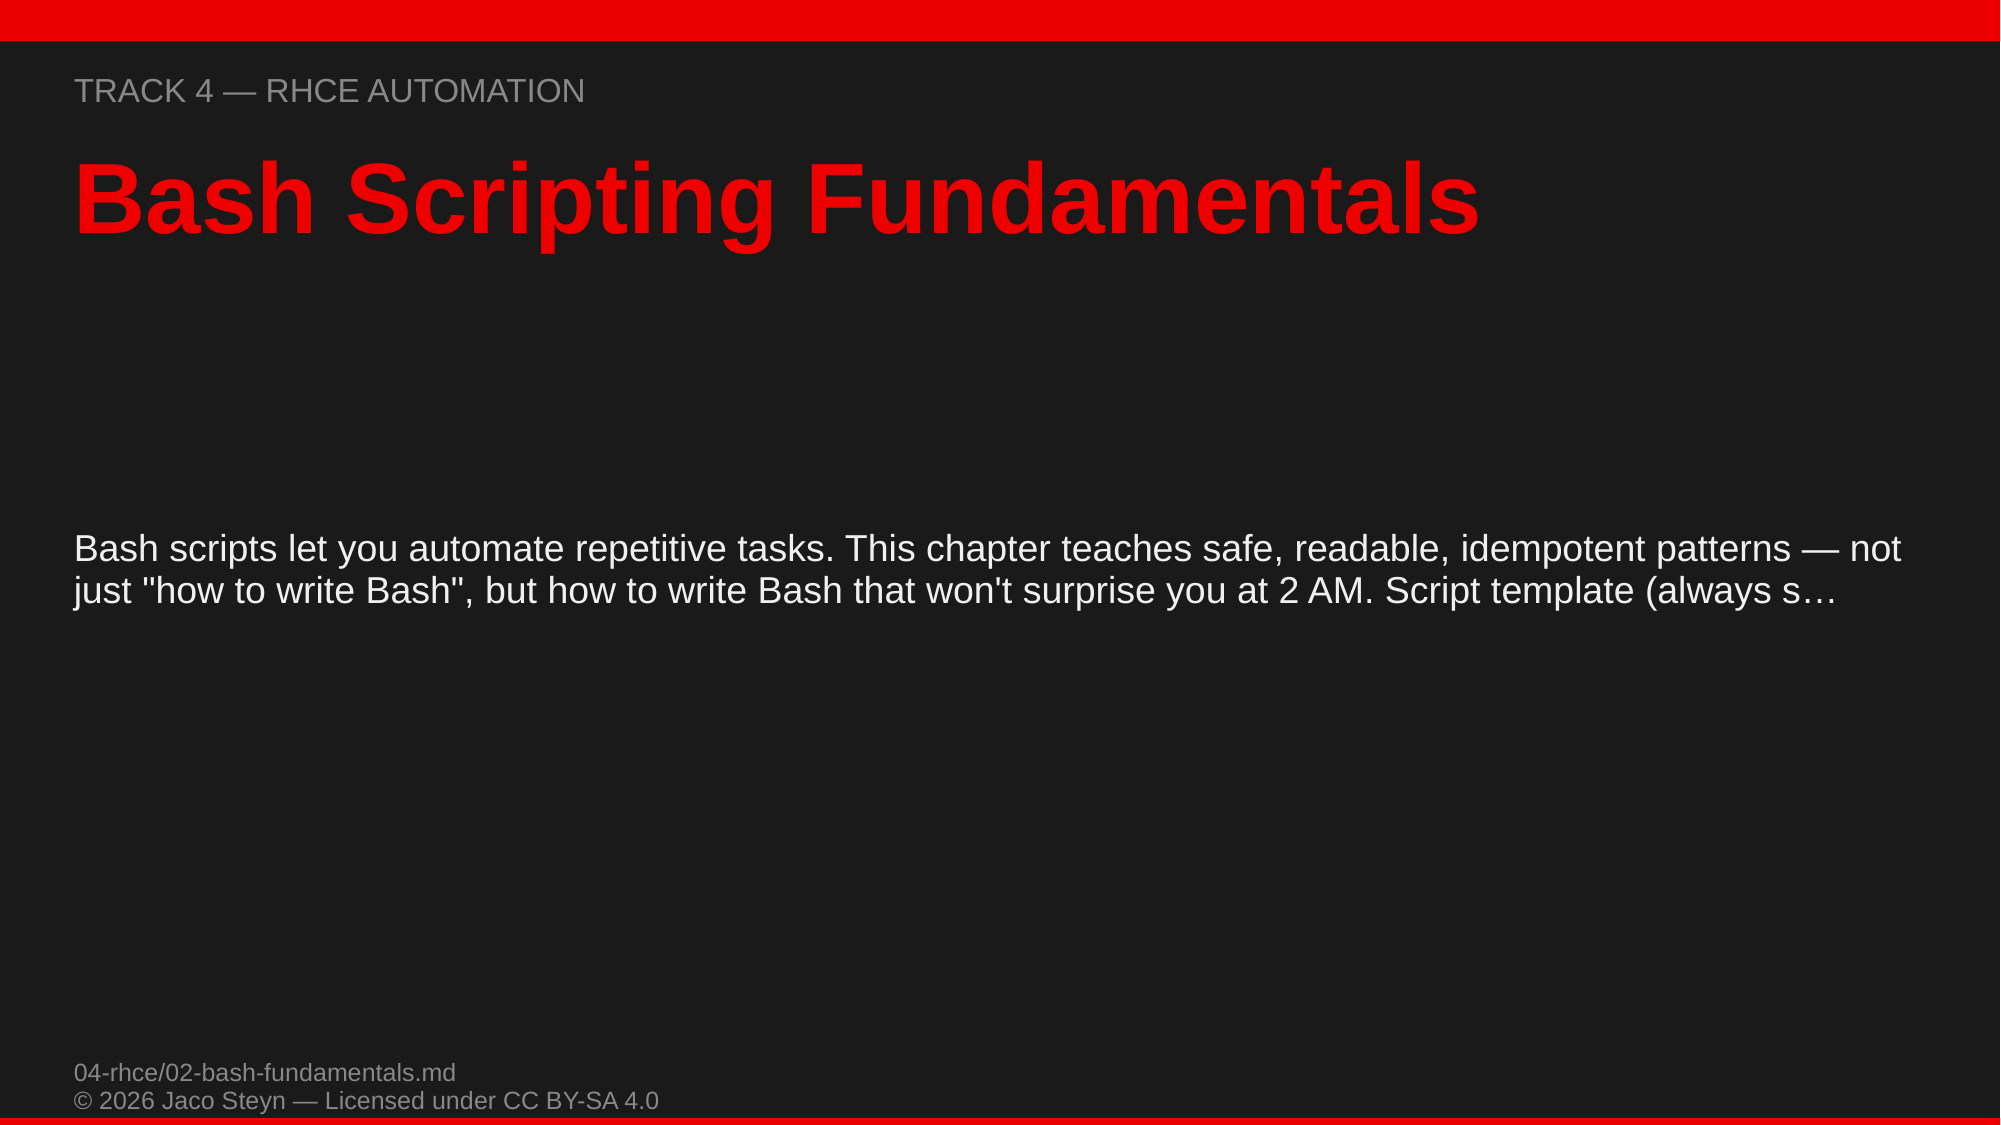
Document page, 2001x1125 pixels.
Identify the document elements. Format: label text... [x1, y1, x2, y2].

text_box [0, 0, 2001, 42]
text_box [0, 1117, 2001, 1125]
text_box 04-rhce/02-bash-fundamentals.md © 2026 Jaco Steyn — Licensed under CC BY-SA 4.0 [59, 1051, 1942, 1111]
text_box Bash Scripting Fundamentals [59, 135, 1942, 461]
text_box TRACK 4 — RHCE AUTOMATION [59, 64, 1942, 119]
text_box Bash scripts let you automate repetitive tasks. This chapter teaches safe, readable, idempotent patterns — not just "how to write Bash", but how to write Bash that won't surprise you at 2 AM. Script template (always s… [59, 519, 1942, 727]
